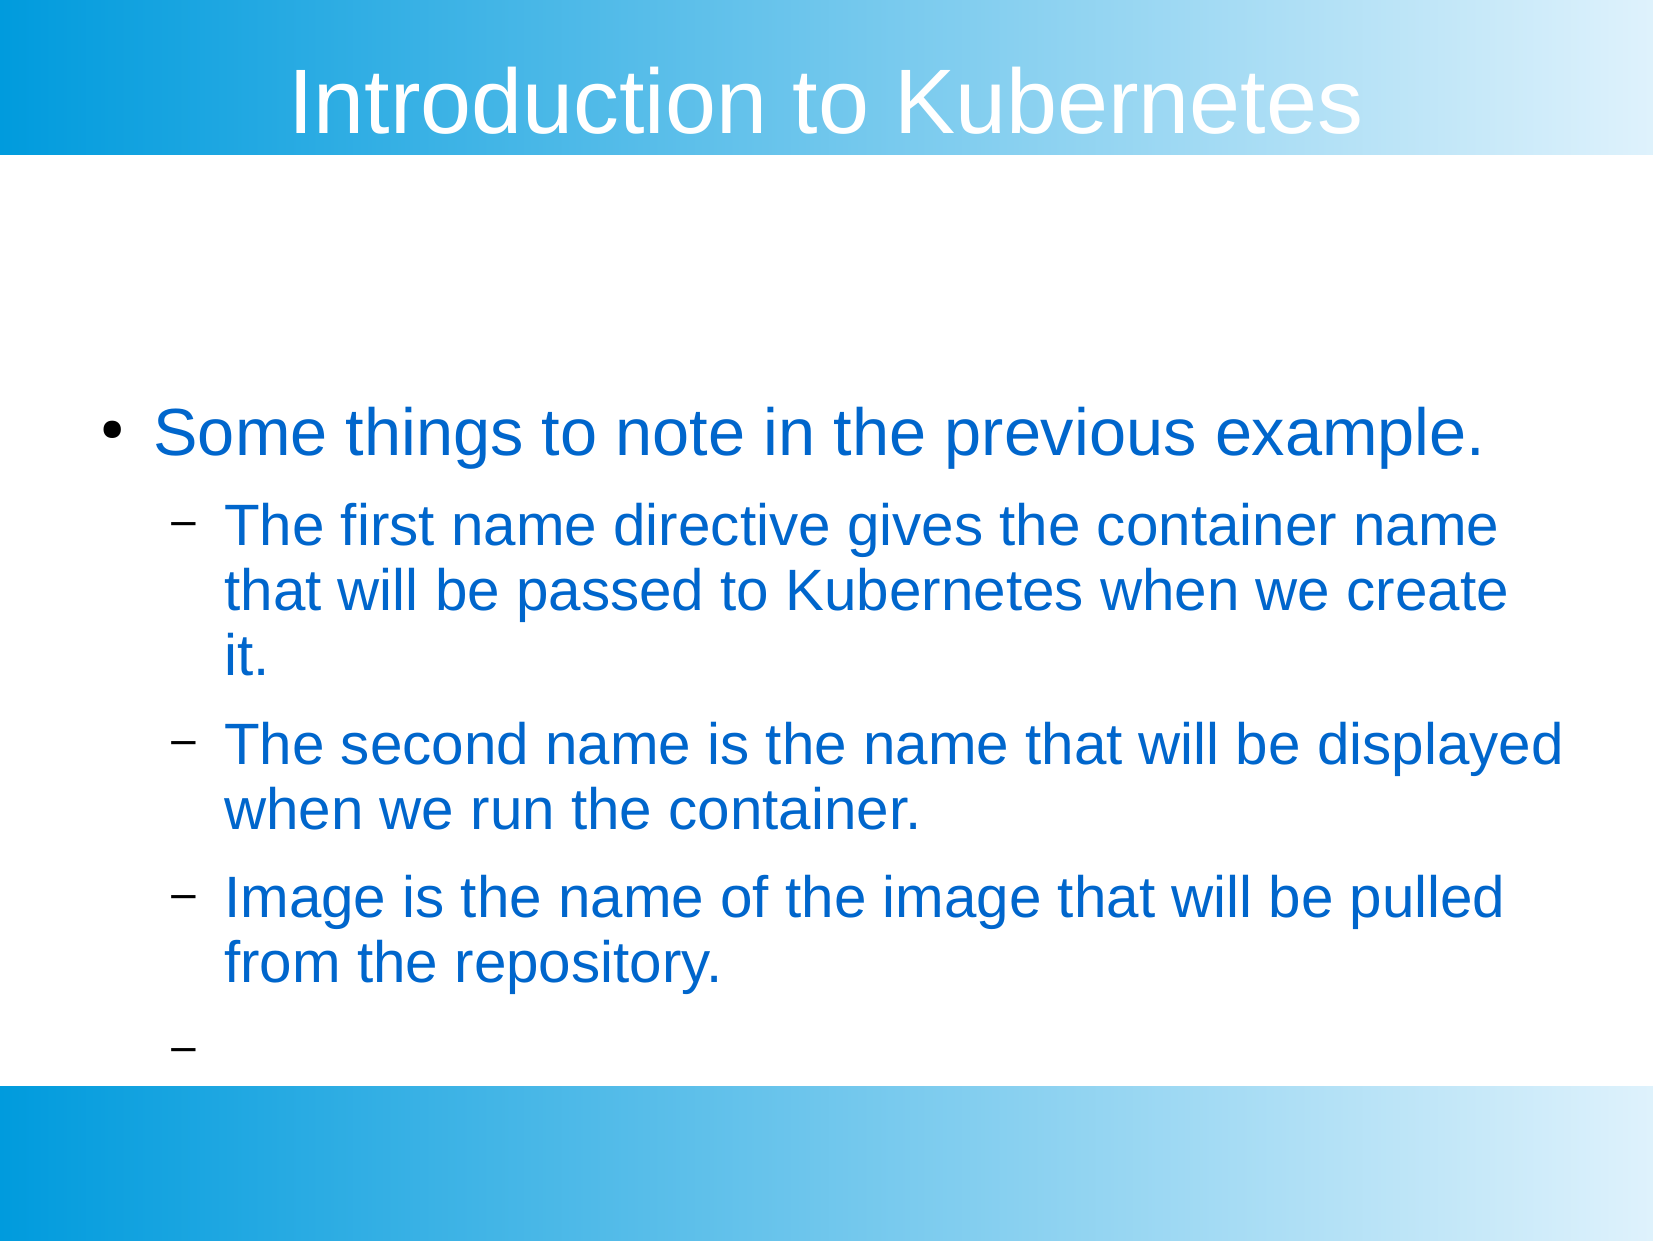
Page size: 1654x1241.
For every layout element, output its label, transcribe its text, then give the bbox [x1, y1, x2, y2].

title Introduction to Kubernetes [82, 49, 1571, 155]
list Some things to note in the previous example. The first name directive gives the container name that will be passed to Kubernetes when we create it. The second name is the name that will be displayed when we run the container. Image is the name of the image that will be pulled from the repository. [82, 290, 1571, 756]
